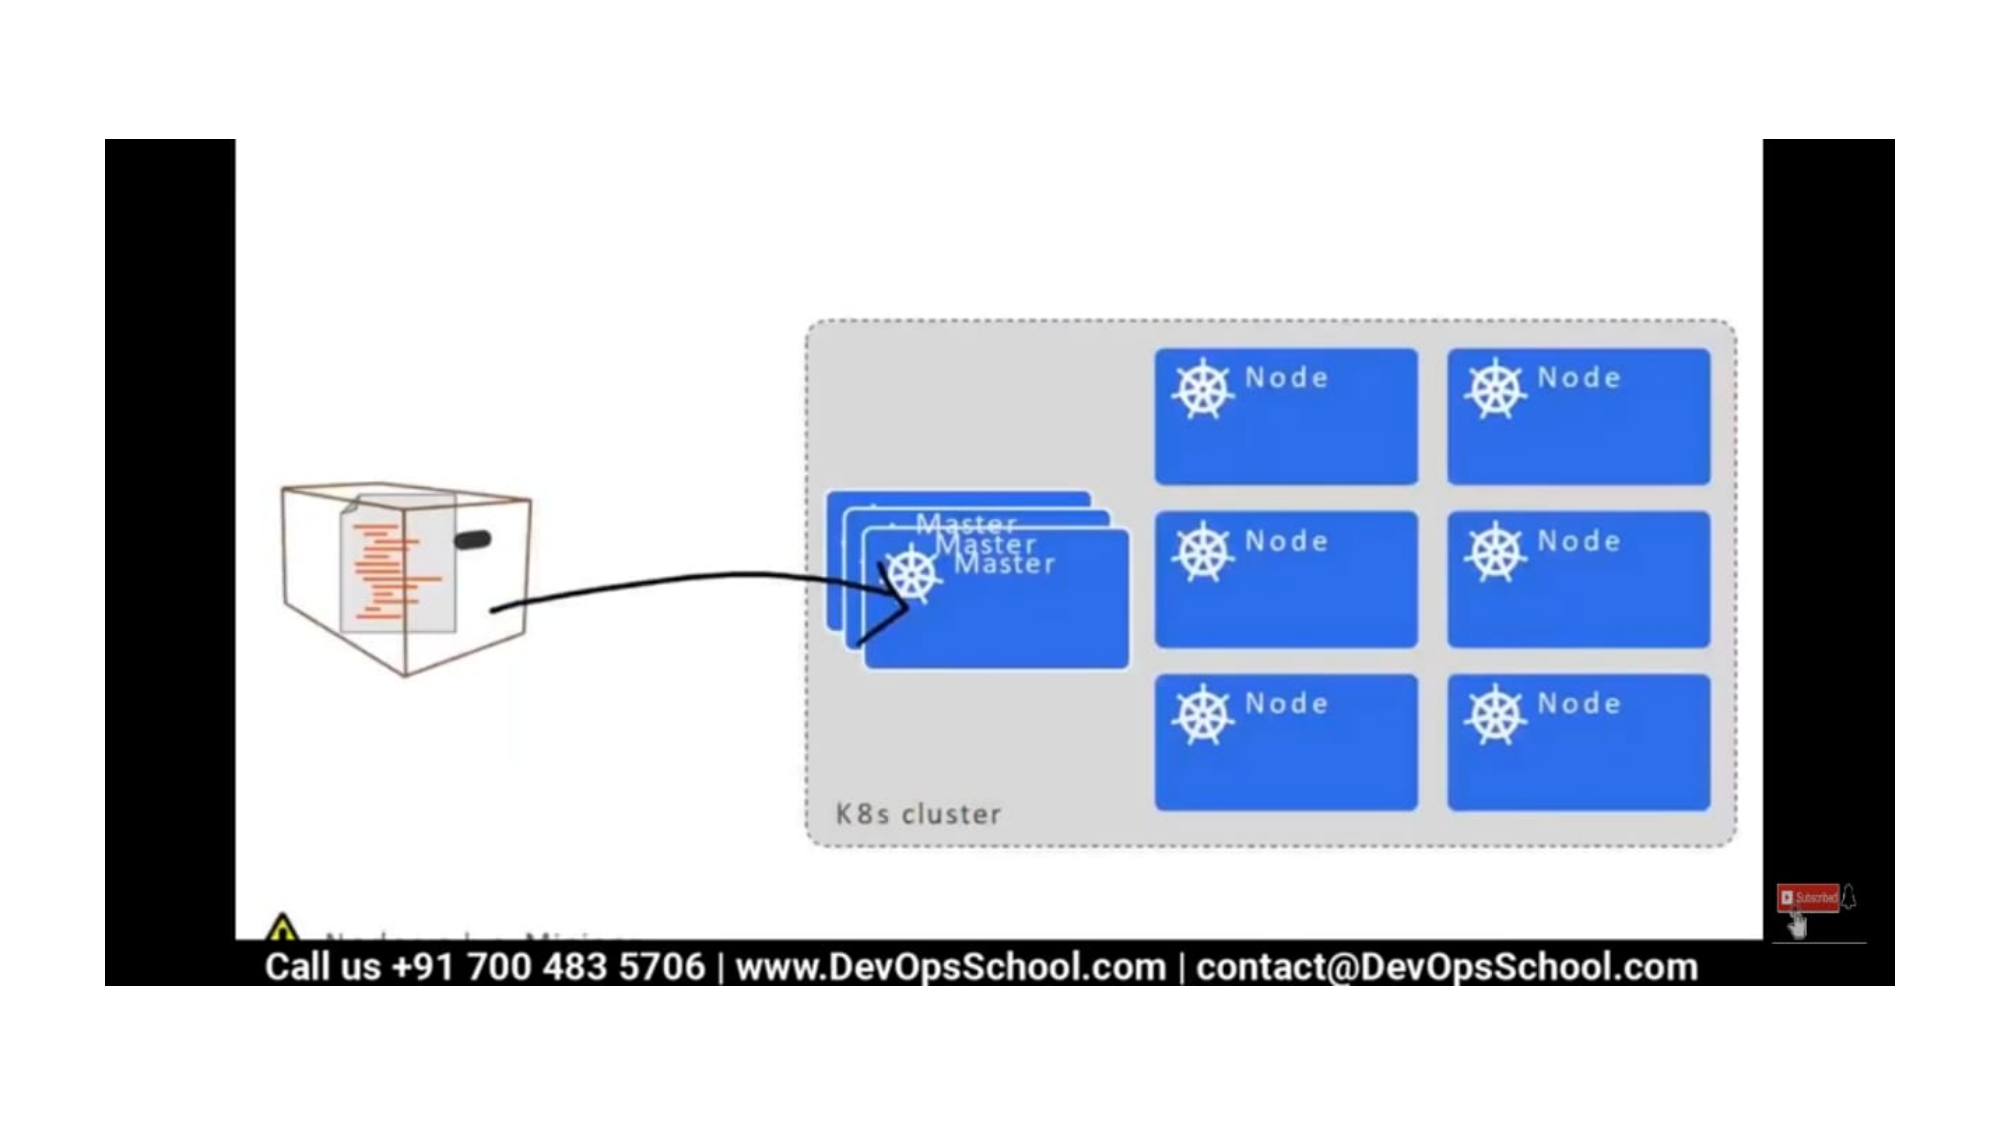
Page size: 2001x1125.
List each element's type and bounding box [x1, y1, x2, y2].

picture [105, 139, 1895, 986]
